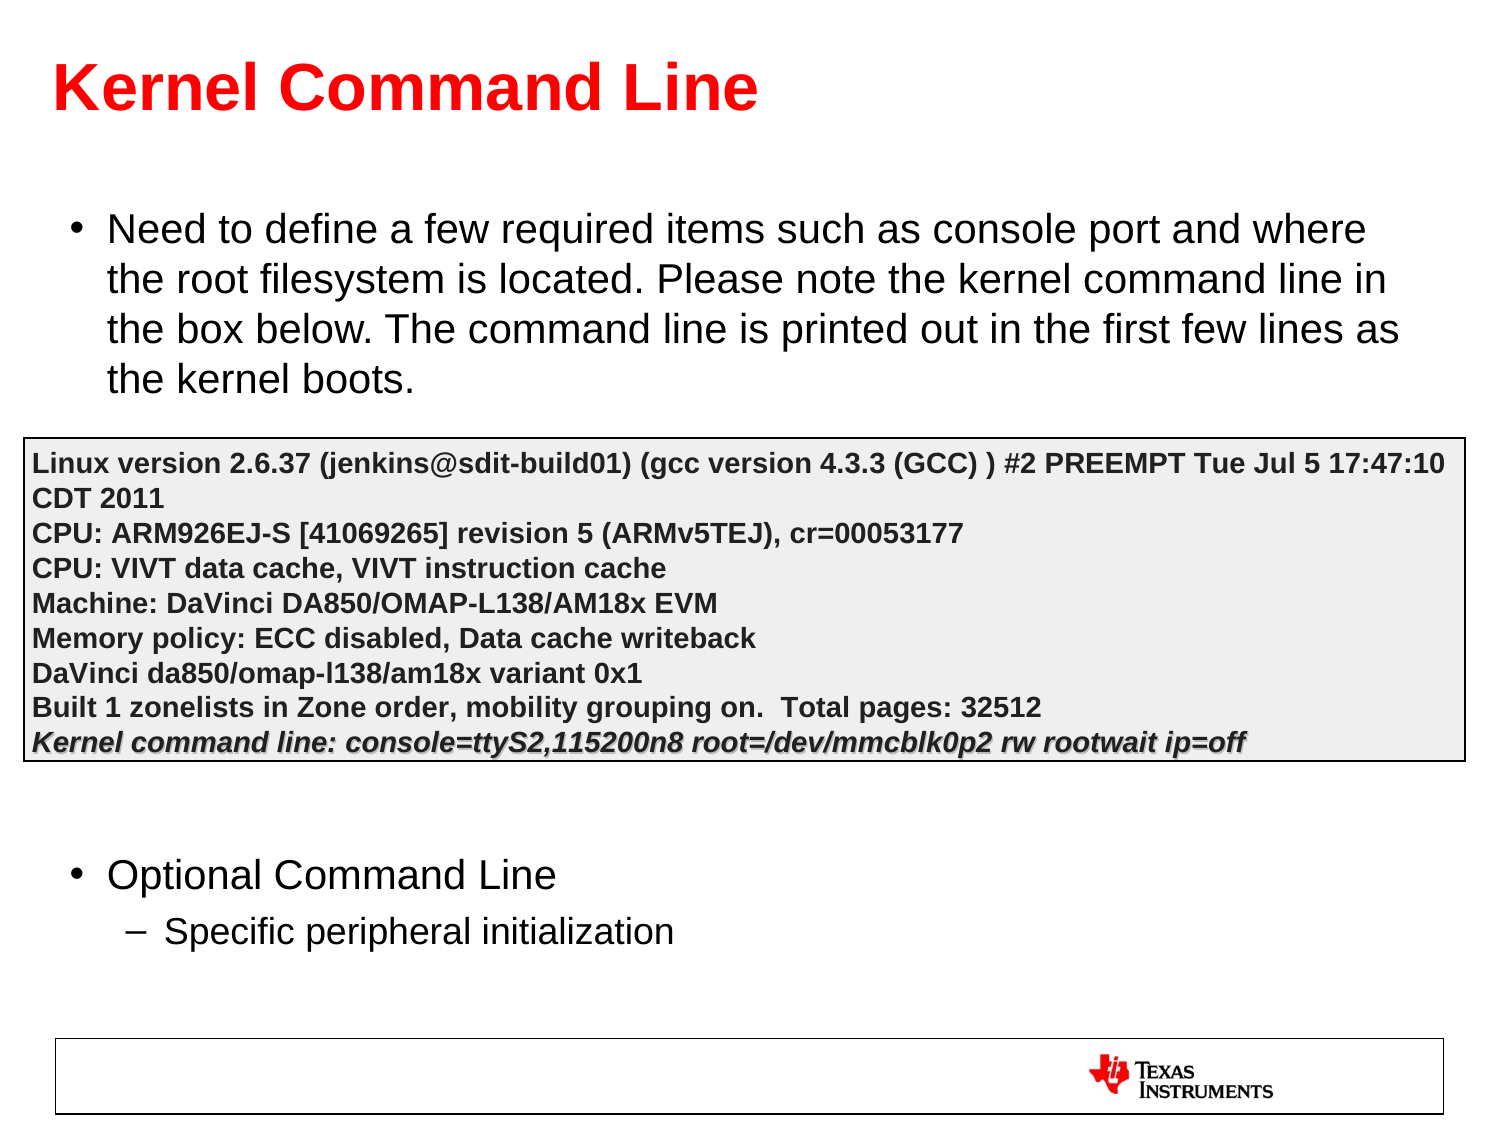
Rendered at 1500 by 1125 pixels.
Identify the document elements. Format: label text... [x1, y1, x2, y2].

text_box [23, 438, 1465, 761]
list Need to define a few required items such as console port and where the root filesystem is located. Please note the kernel command line in the box below. The command line is printed out in the first few lines as the kernel boots. [54, 194, 1444, 429]
text_box Linux version 2.6.37 (jenkins@sdit-build01) (gcc version 4.3.3 (GCC) ) #2 PREEMPT Tue Jul 5 17:47:10 CDT 2011 CPU: ARM926EJ-S [41069265] revision 5 (ARMv5TEJ), cr=00053177 CPU: VIVT data cache, VIVT instruction cache Machine: DaVinci DA850/OMAP-L138/AM18x EVM Memory policy: ECC disabled, Data cache writeback DaVinci da850/omap-l138/am18x variant 0x1 Built 1 zonelists in Zone order, mobility grouping on. Total pages: 32512 Kernel command line: console=ttyS2,115200n8 root=/dev/mmcblk0p2 rw rootwait ip=off [17, 436, 1490, 767]
text_box Optional Command Line Specific peripheral initialization [54, 840, 1445, 984]
title Kernel Command Line [37, 23, 1426, 158]
picture [1087, 1052, 1274, 1099]
